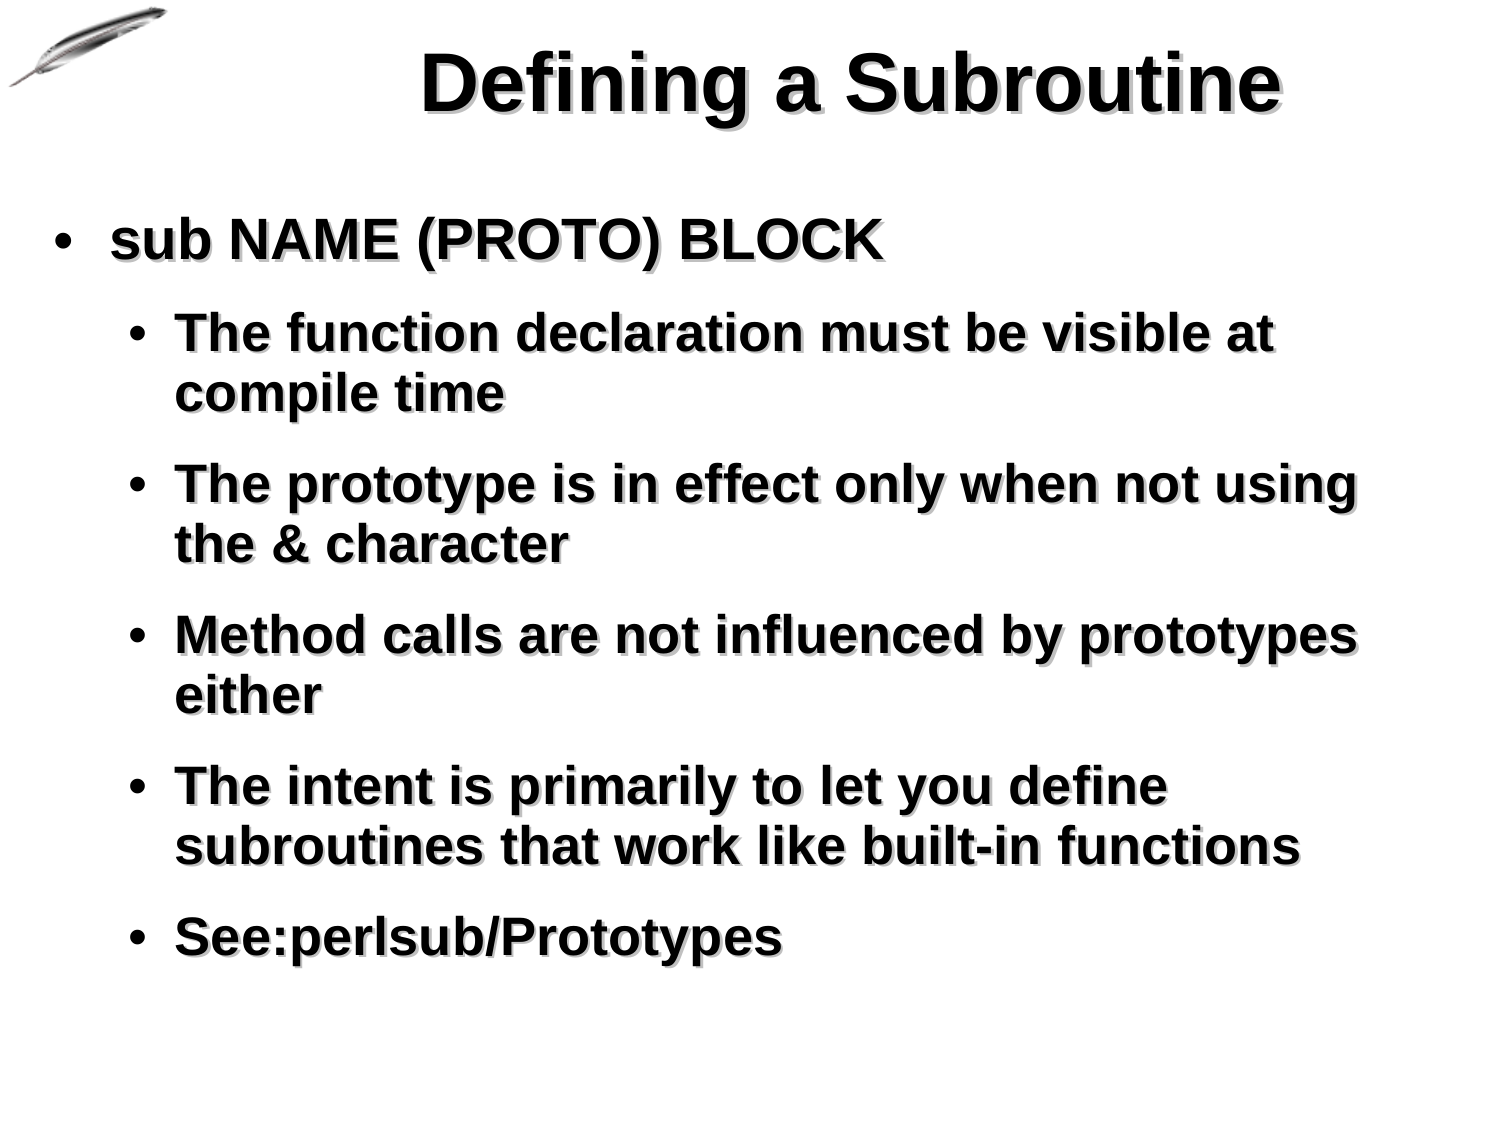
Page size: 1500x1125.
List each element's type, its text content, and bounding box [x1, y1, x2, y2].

picture [5, 5, 173, 89]
title Defining a Subroutine [419, 0, 1459, 176]
list sub NAME (PROTO) BLOCK The function declaration must be visible at compile time The prototype is in effect only when not using the & character Method calls are not influenced by prototypes either The intent is primarily to let you define subroutines that work like built-in functions See:perlsub/Prototypes [53, 207, 1447, 1084]
